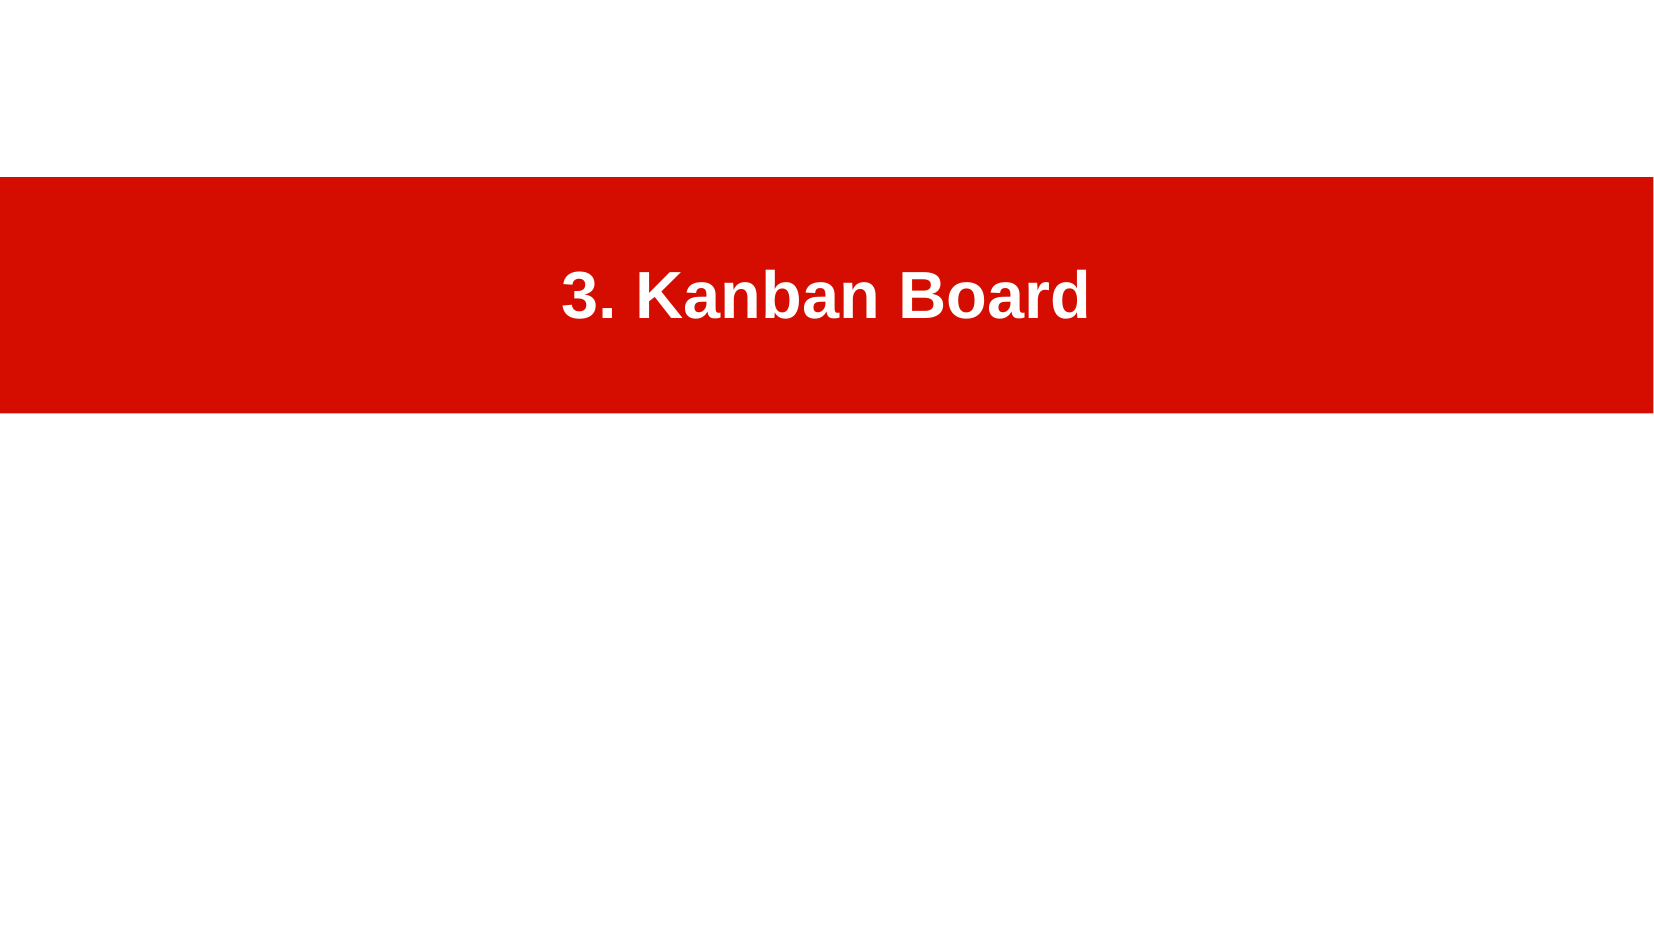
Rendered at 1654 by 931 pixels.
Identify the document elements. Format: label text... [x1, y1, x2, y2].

title 3. Kanban Board [0, 177, 1654, 414]
